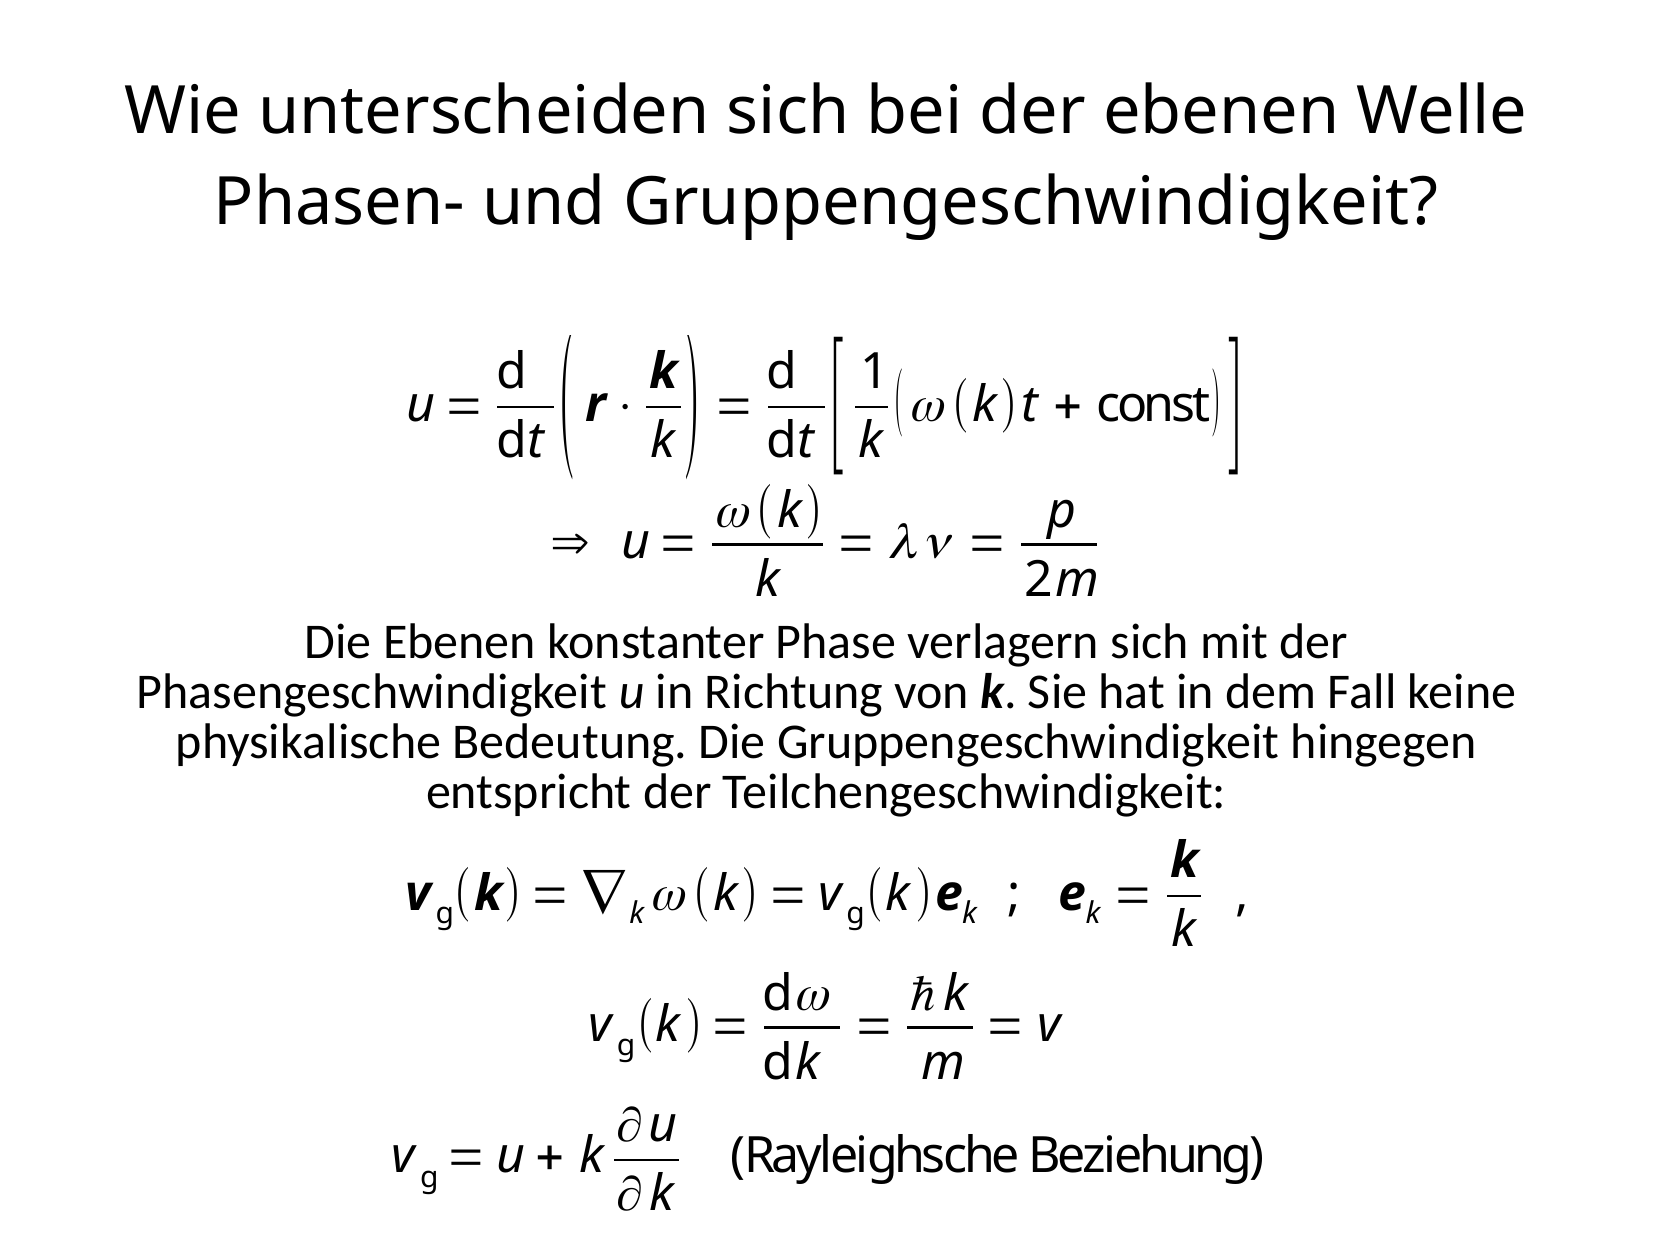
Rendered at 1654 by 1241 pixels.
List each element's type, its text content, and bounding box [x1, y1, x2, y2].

chart [385, 830, 1268, 1225]
chart [400, 335, 1253, 610]
subtitle Die Ebenen konstanter Phase verlagern sich mit der Phasengeschwindigkeit u in Richtung von k. Sie hat in dem Fall keine physikalische Bedeutung. Die Gruppengeschwindigkeit hingegen entspricht der Teilchengeschwindigkeit: [82, 361, 1571, 1081]
title Wie unterscheiden sich bei der ebenen Welle Phasen- und Gruppengeschwindigkeit? [82, 49, 1571, 257]
